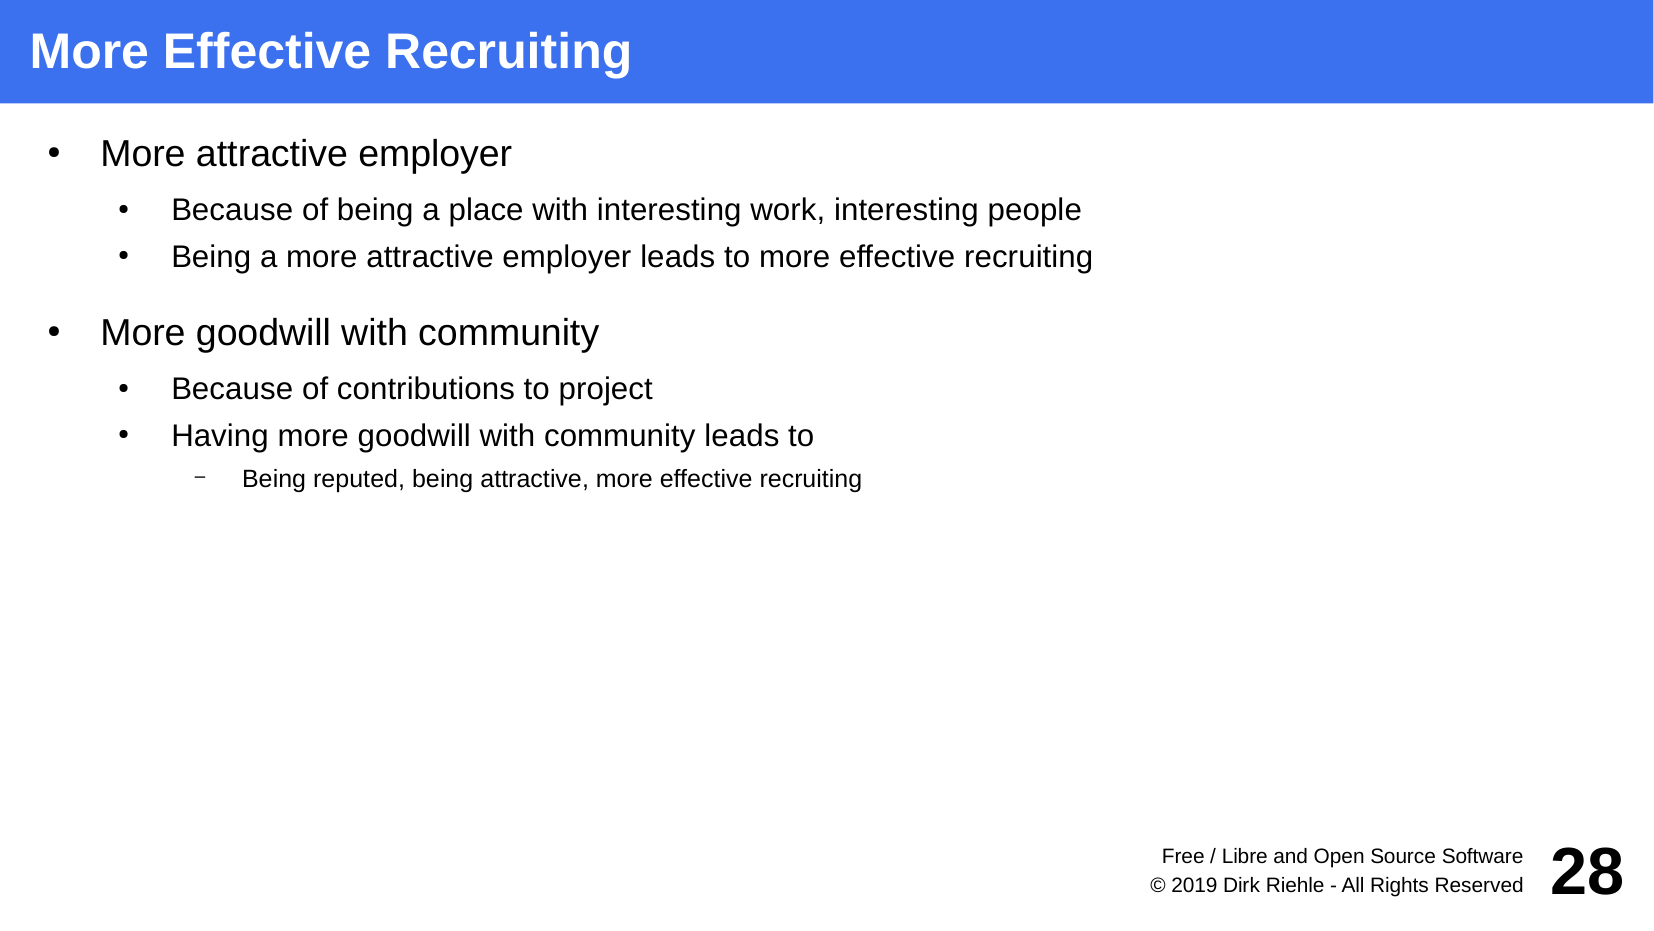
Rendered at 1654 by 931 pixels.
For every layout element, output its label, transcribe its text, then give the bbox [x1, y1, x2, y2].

title More Effective Recruiting [0, 0, 1654, 104]
list More attractive employer Because of being a place with interesting work, interesting people Being a more attractive employer leads to more effective recruiting More goodwill with community Because of contributions to project Having more goodwill with community leads to Being reputed, being attractive, more effective recruiting [29, 132, 1625, 813]
